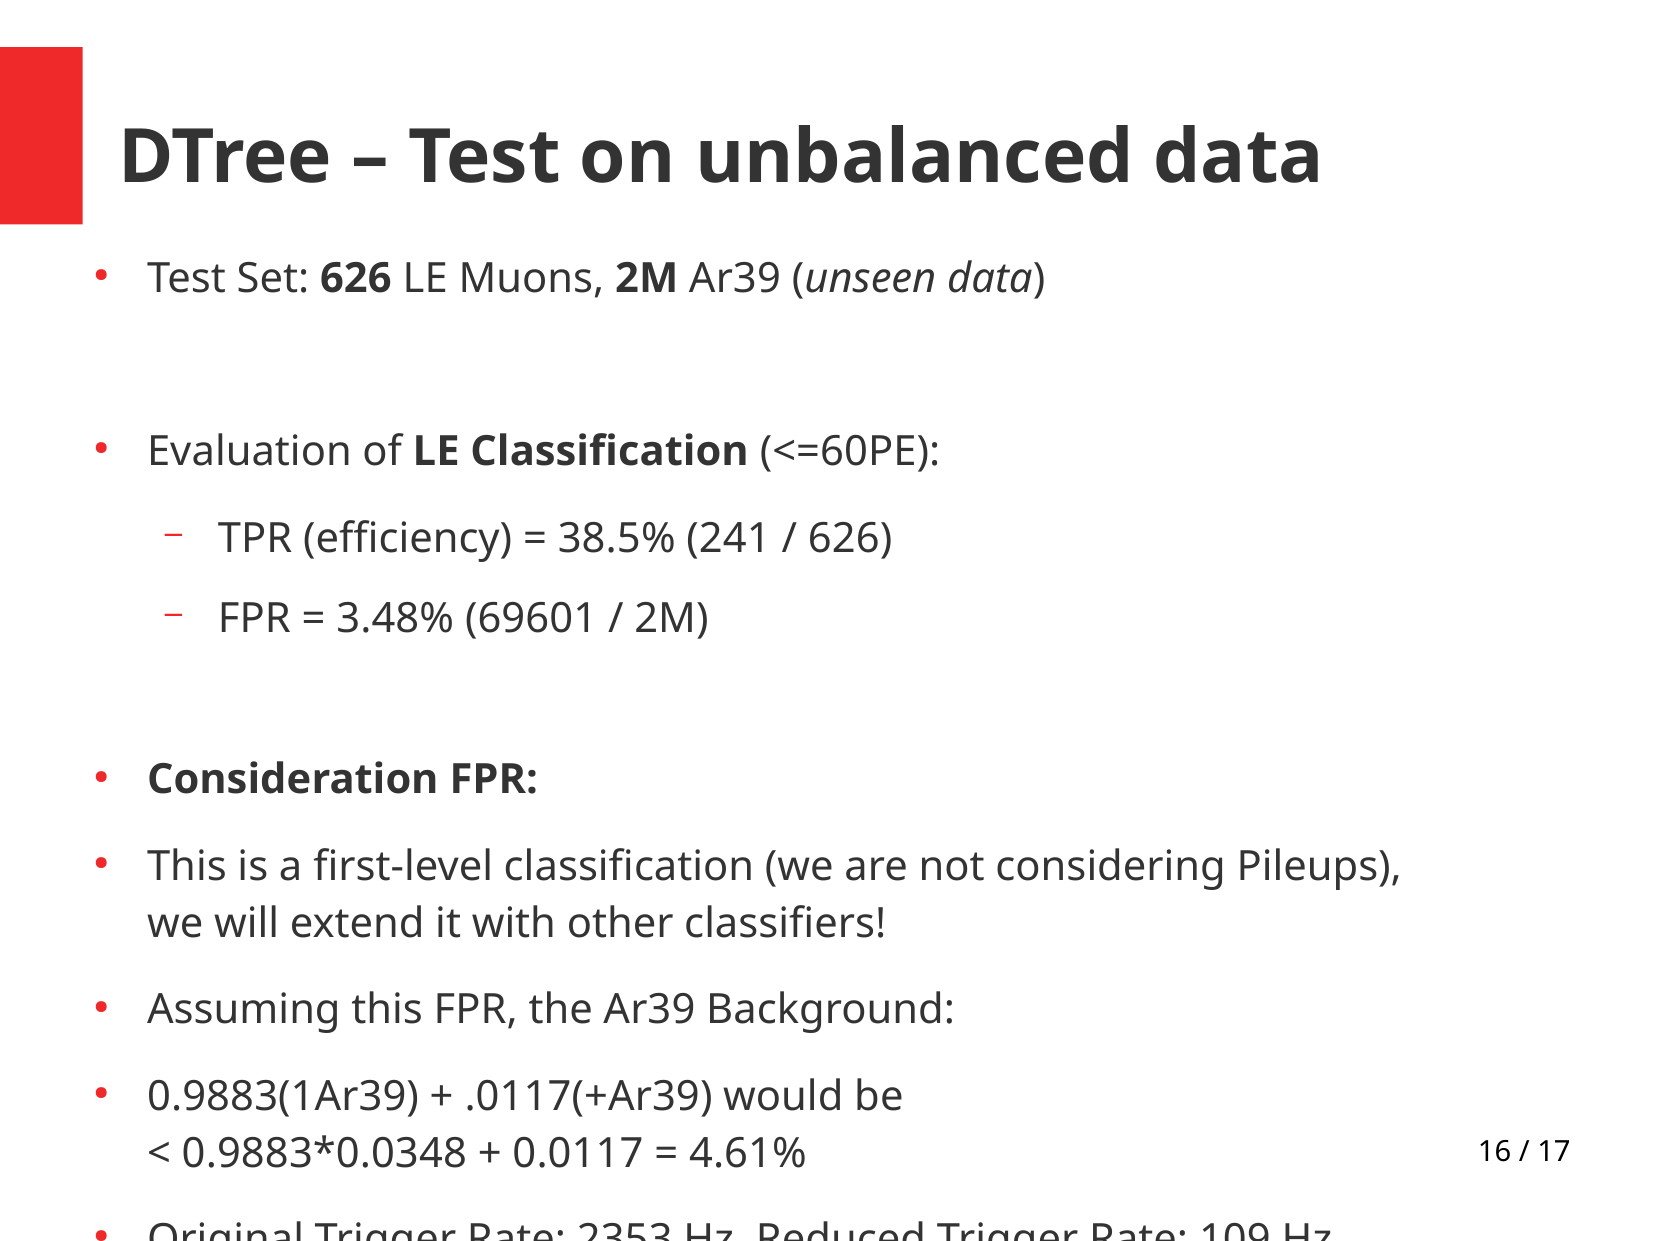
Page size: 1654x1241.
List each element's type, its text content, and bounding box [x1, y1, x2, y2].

title DTree – Test on unbalanced data [118, 49, 1571, 248]
list Test Set: 626 LE Muons, 2M Ar39 (unseen data) Evaluation of LE Classification (<=60PE): TPR (efficiency) = 38.5% (241 / 626) FPR = 3.48% (69601 / 2M) Consideration FPR: This is a first-level classification (we are not considering Pileups), we will extend it with other classifiers! Assuming this FPR, the Ar39 Background: 0.9883(1Ar39) + .0117(+Ar39) would be < 0.9883*0.0348 + 0.0117 = 4.61% Original Trigger Rate: 2353 Hz, Reduced Trigger Rate: 109 Hz [76, 248, 1583, 1075]
